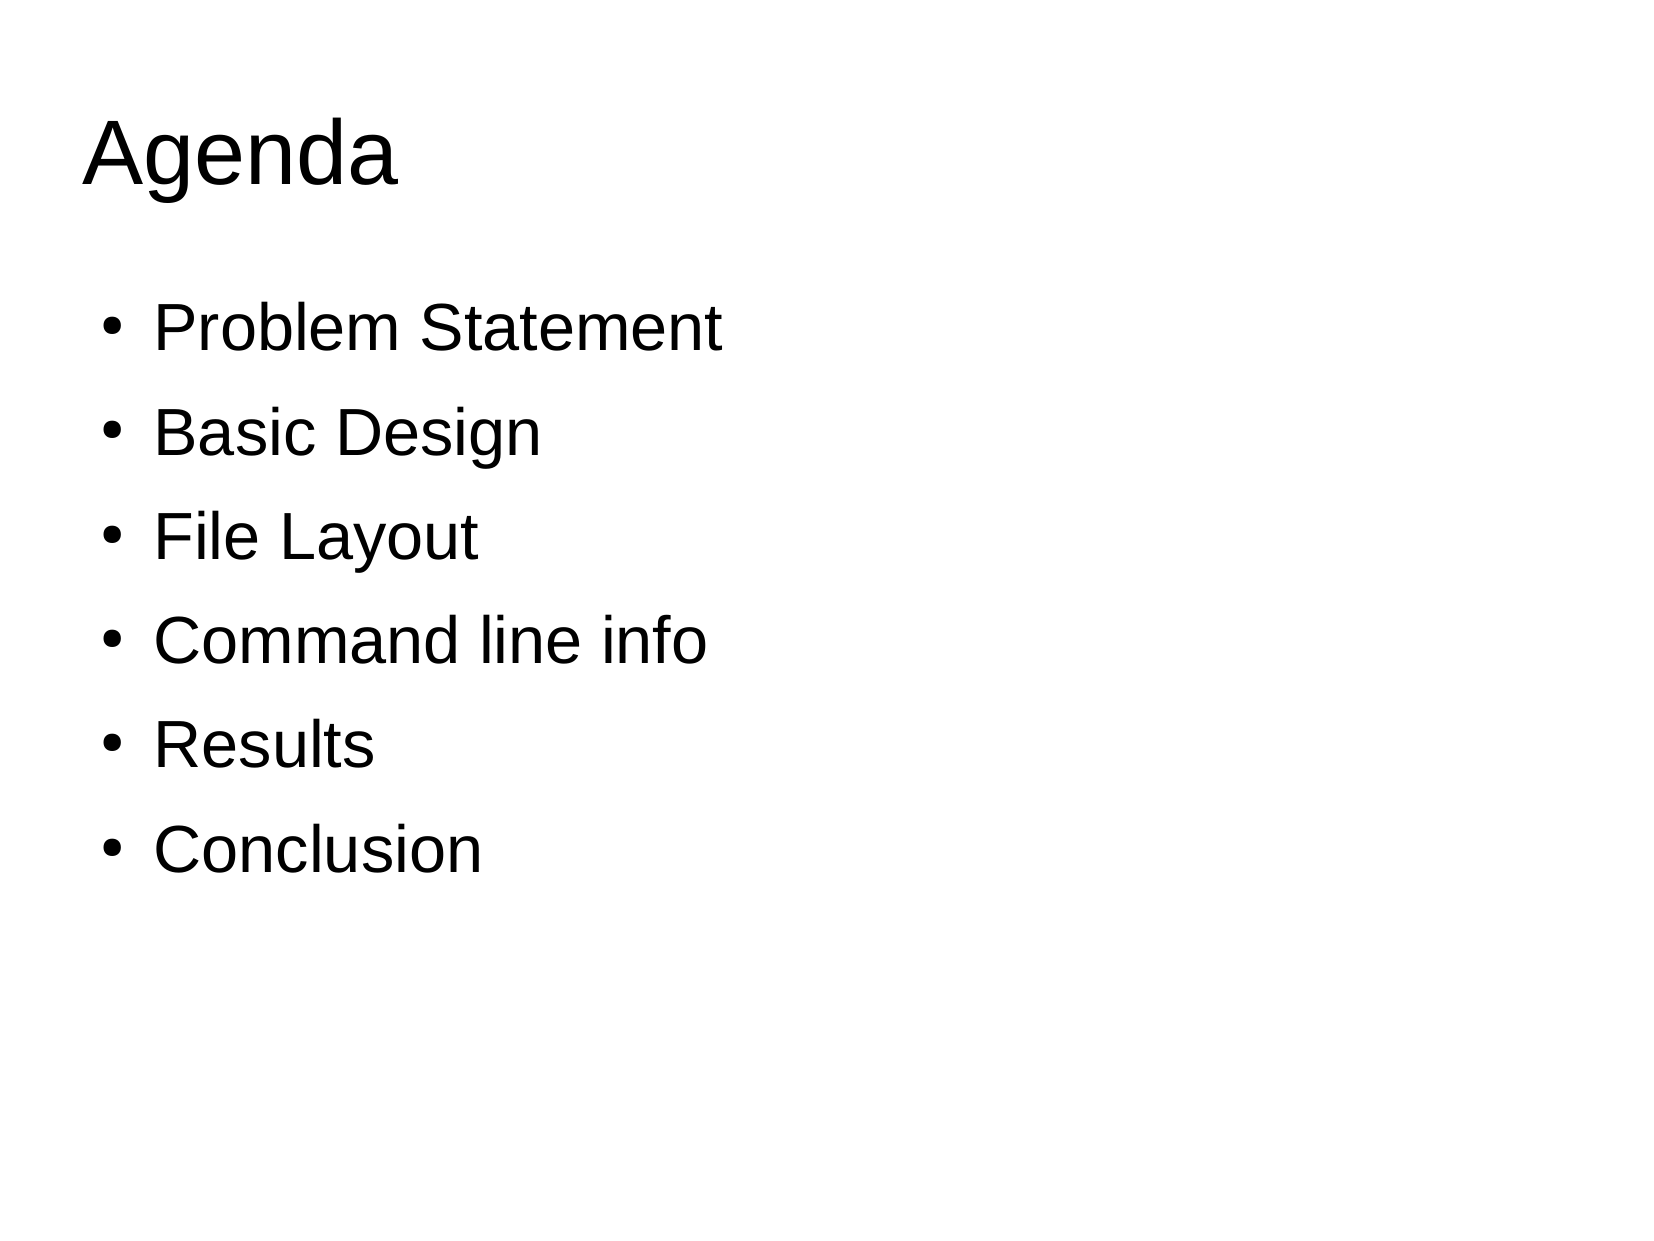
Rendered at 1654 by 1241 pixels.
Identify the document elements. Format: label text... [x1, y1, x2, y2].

list Problem Statement Basic Design File Layout Command line info Results Conclusion [82, 290, 1571, 1109]
title Agenda [82, 49, 1571, 257]
